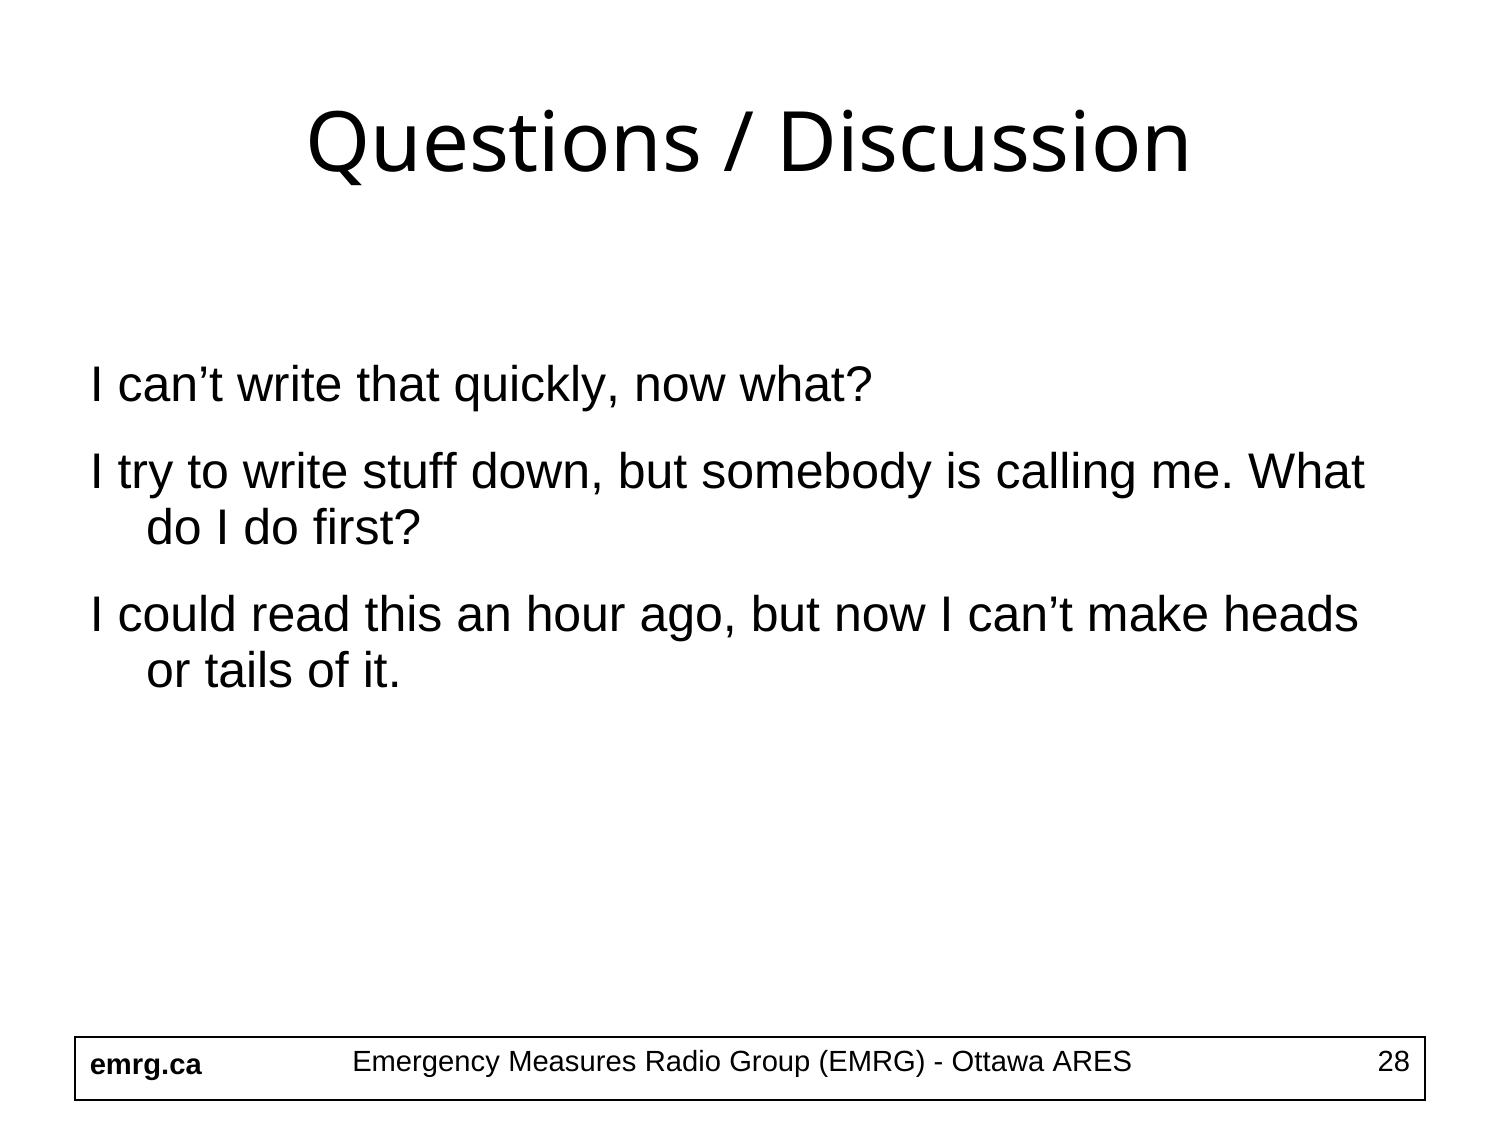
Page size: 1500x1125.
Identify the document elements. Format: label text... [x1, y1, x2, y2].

list I can’t write that quickly, now what? I try to write stuff down, but somebody is calling me. What do I do first? I could read this an hour ago, but now I can’t make heads or tails of it. [75, 261, 1426, 967]
title Questions / Discussion [75, 45, 1426, 233]
